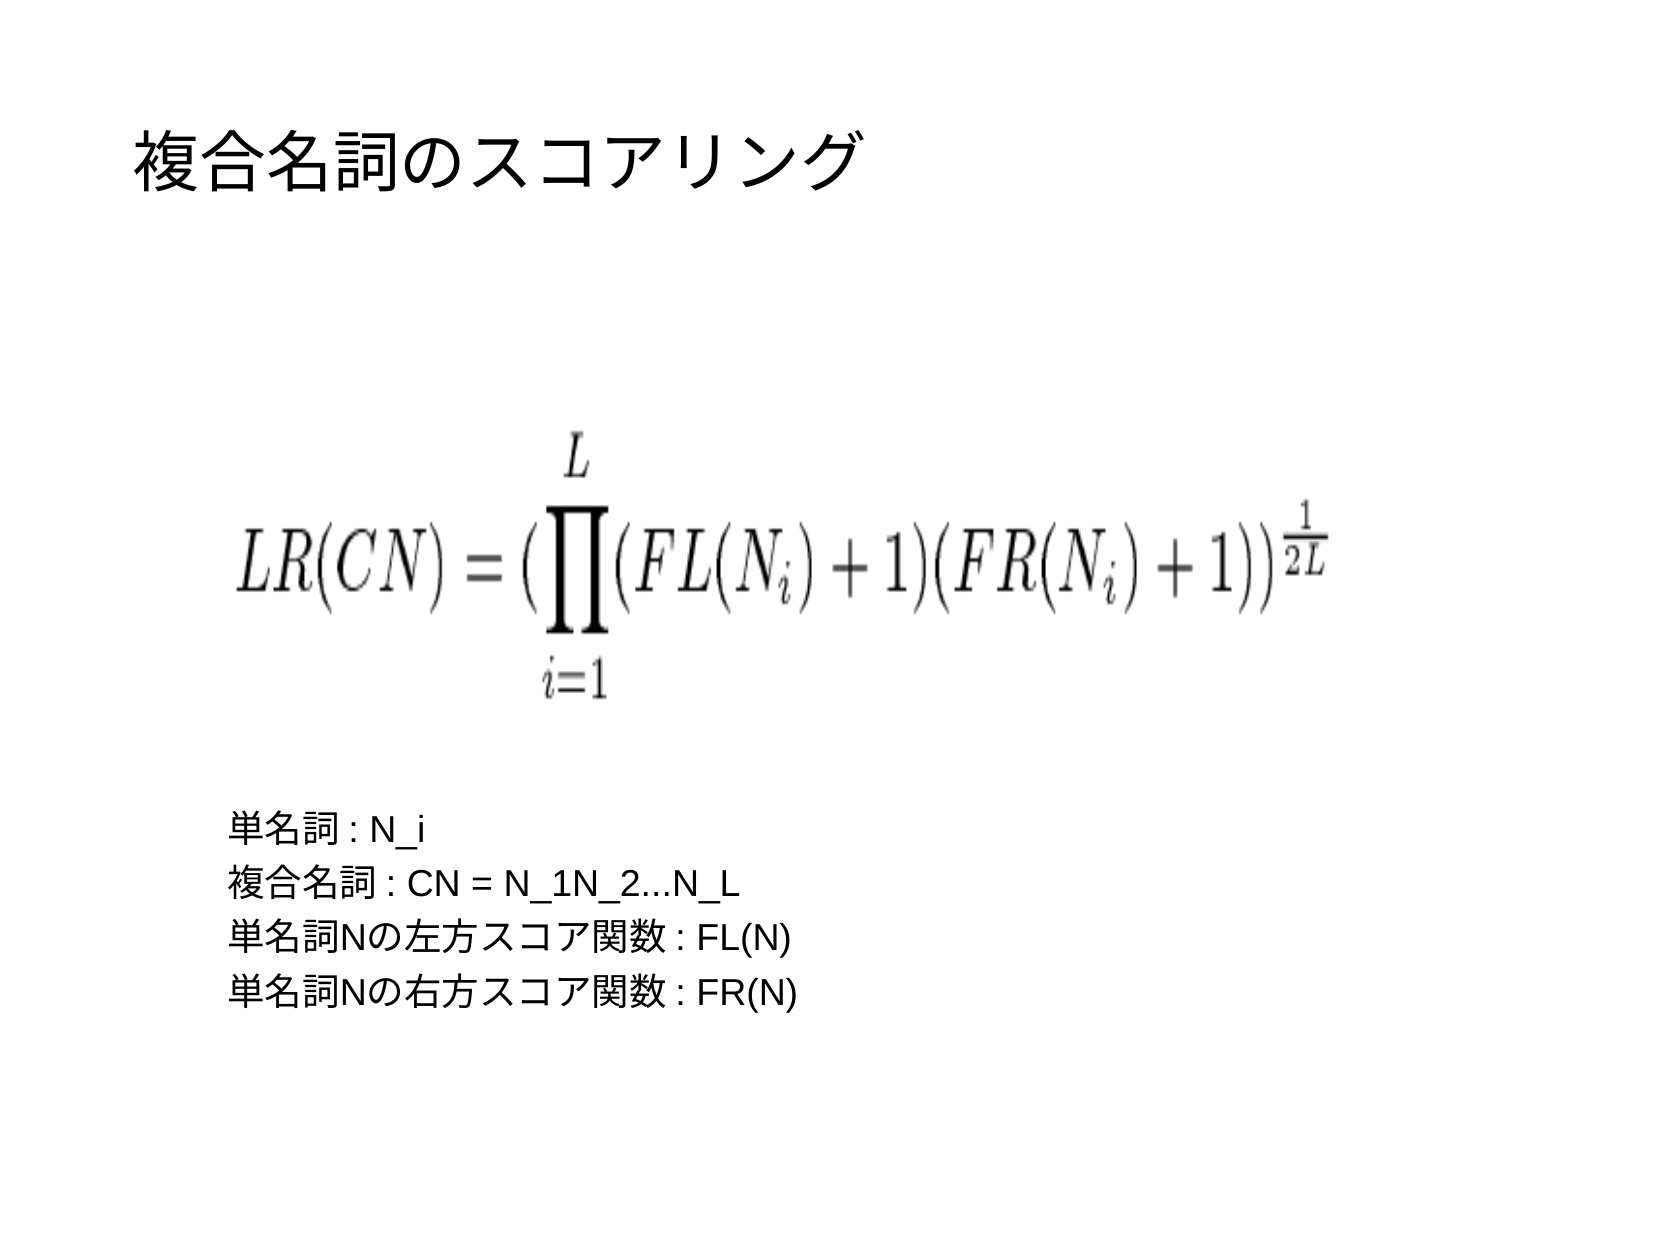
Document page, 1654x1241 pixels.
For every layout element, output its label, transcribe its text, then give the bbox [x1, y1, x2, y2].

picture [212, 413, 1406, 732]
text_box 複合名詞のスコアリング [118, 101, 882, 201]
text_box 単名詞 : N_i 複合名詞 : CN = N_1N_2...N_L 単名詞Nの左方スコア関数 : FL(N) 単名詞Nの右方スコア関数 : FR(N) [212, 791, 1158, 998]
